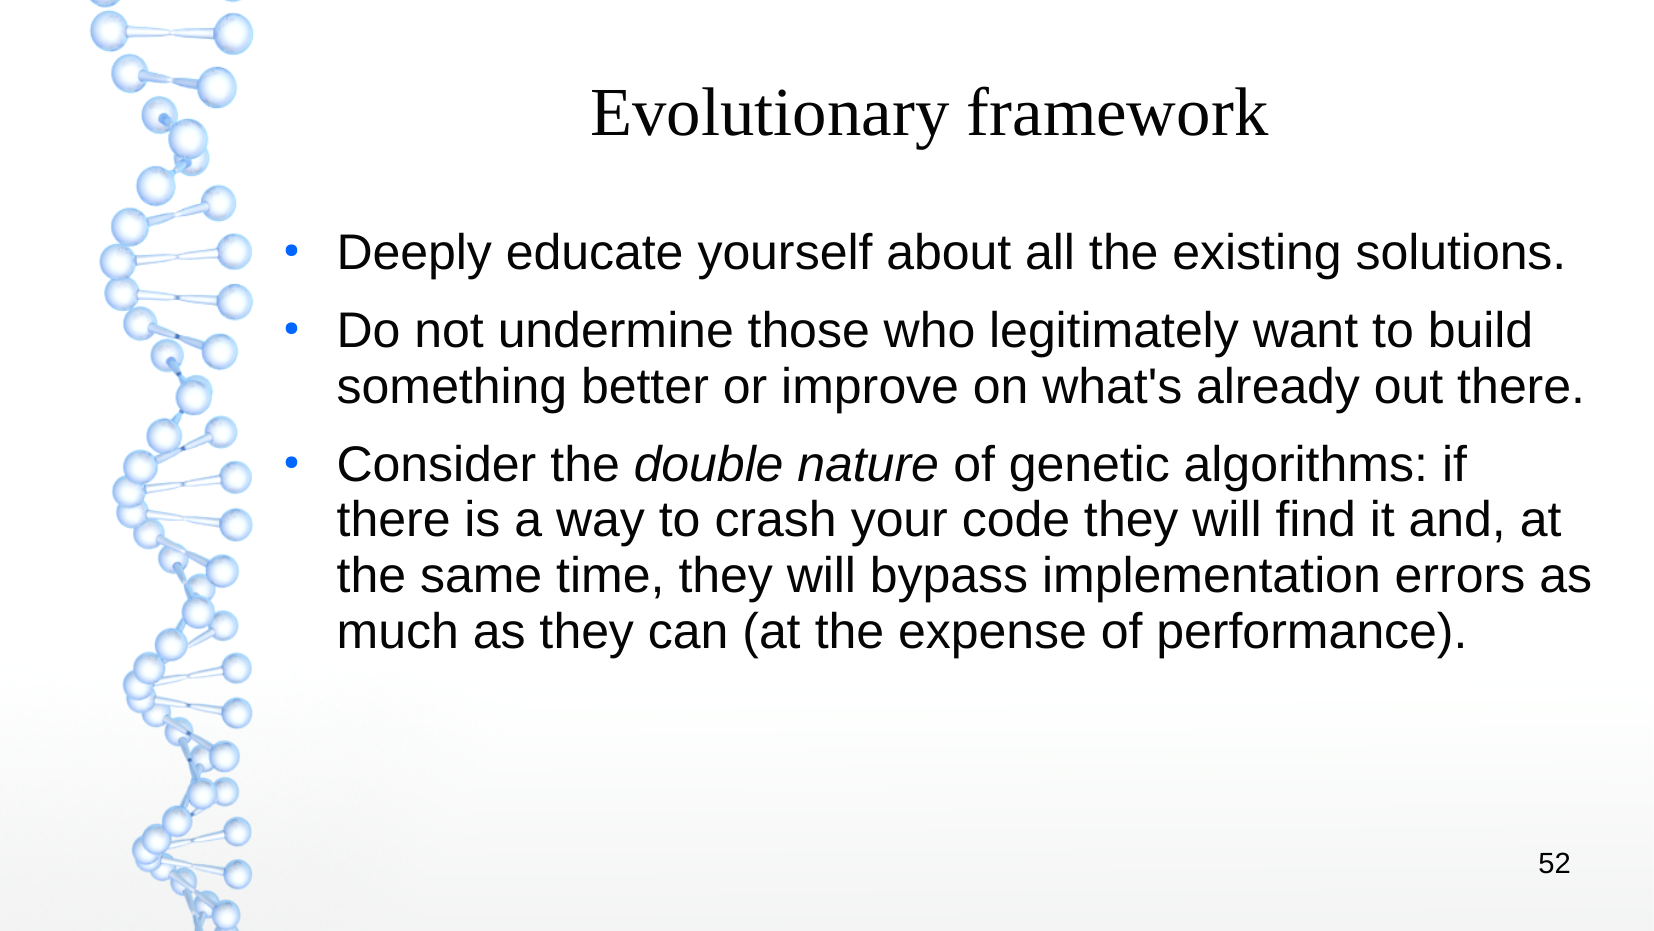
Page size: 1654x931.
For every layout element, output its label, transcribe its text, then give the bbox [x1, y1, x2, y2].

title Evolutionary framework [265, 35, 1595, 189]
list Deeply educate yourself about all the existing solutions. Do not undermine those who legitimately want to build something better or improve on what's already out there. Consider the double nature of genetic algorithms: if there is a way to crash your code they will find it and, at the same time, they will bypass implementation errors as much as they can (at the expense of performance). [265, 224, 1595, 764]
picture [0, 0, 1654, 931]
